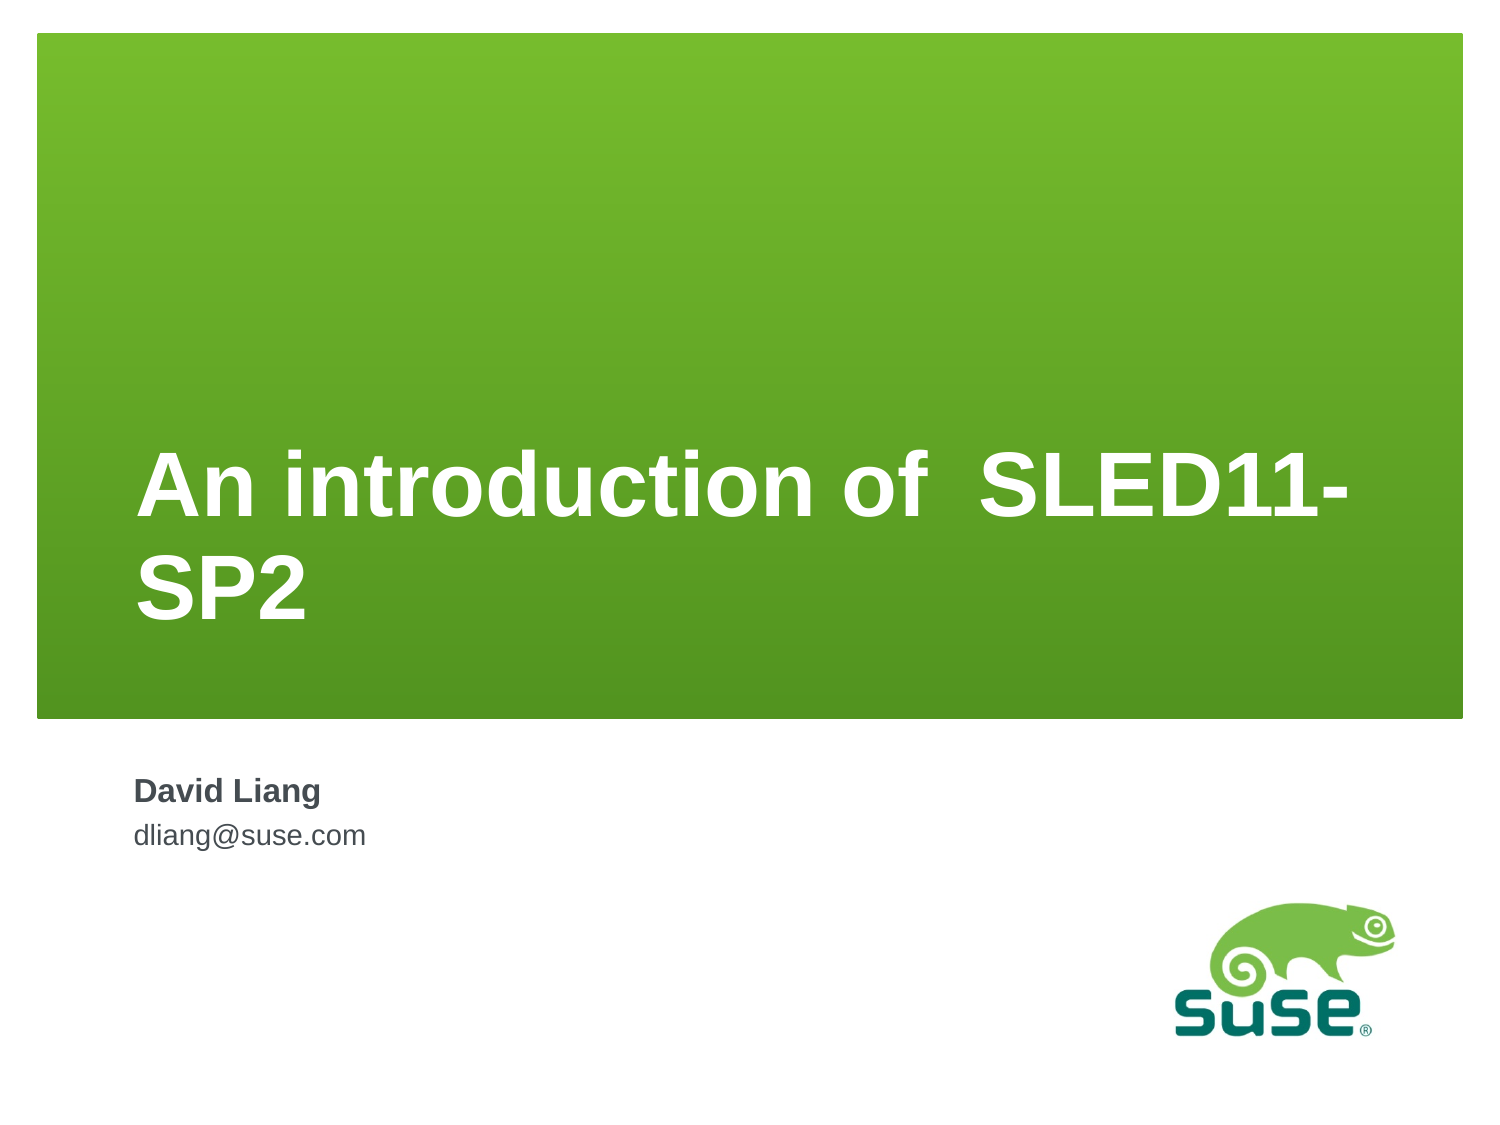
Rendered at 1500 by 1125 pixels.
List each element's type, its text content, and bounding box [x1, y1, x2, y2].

title An introduction of SLED11-SP2 [135, 388, 1409, 640]
list David Liang dliang@suse.com [133, 772, 758, 1125]
picture [1173, 901, 1398, 1040]
